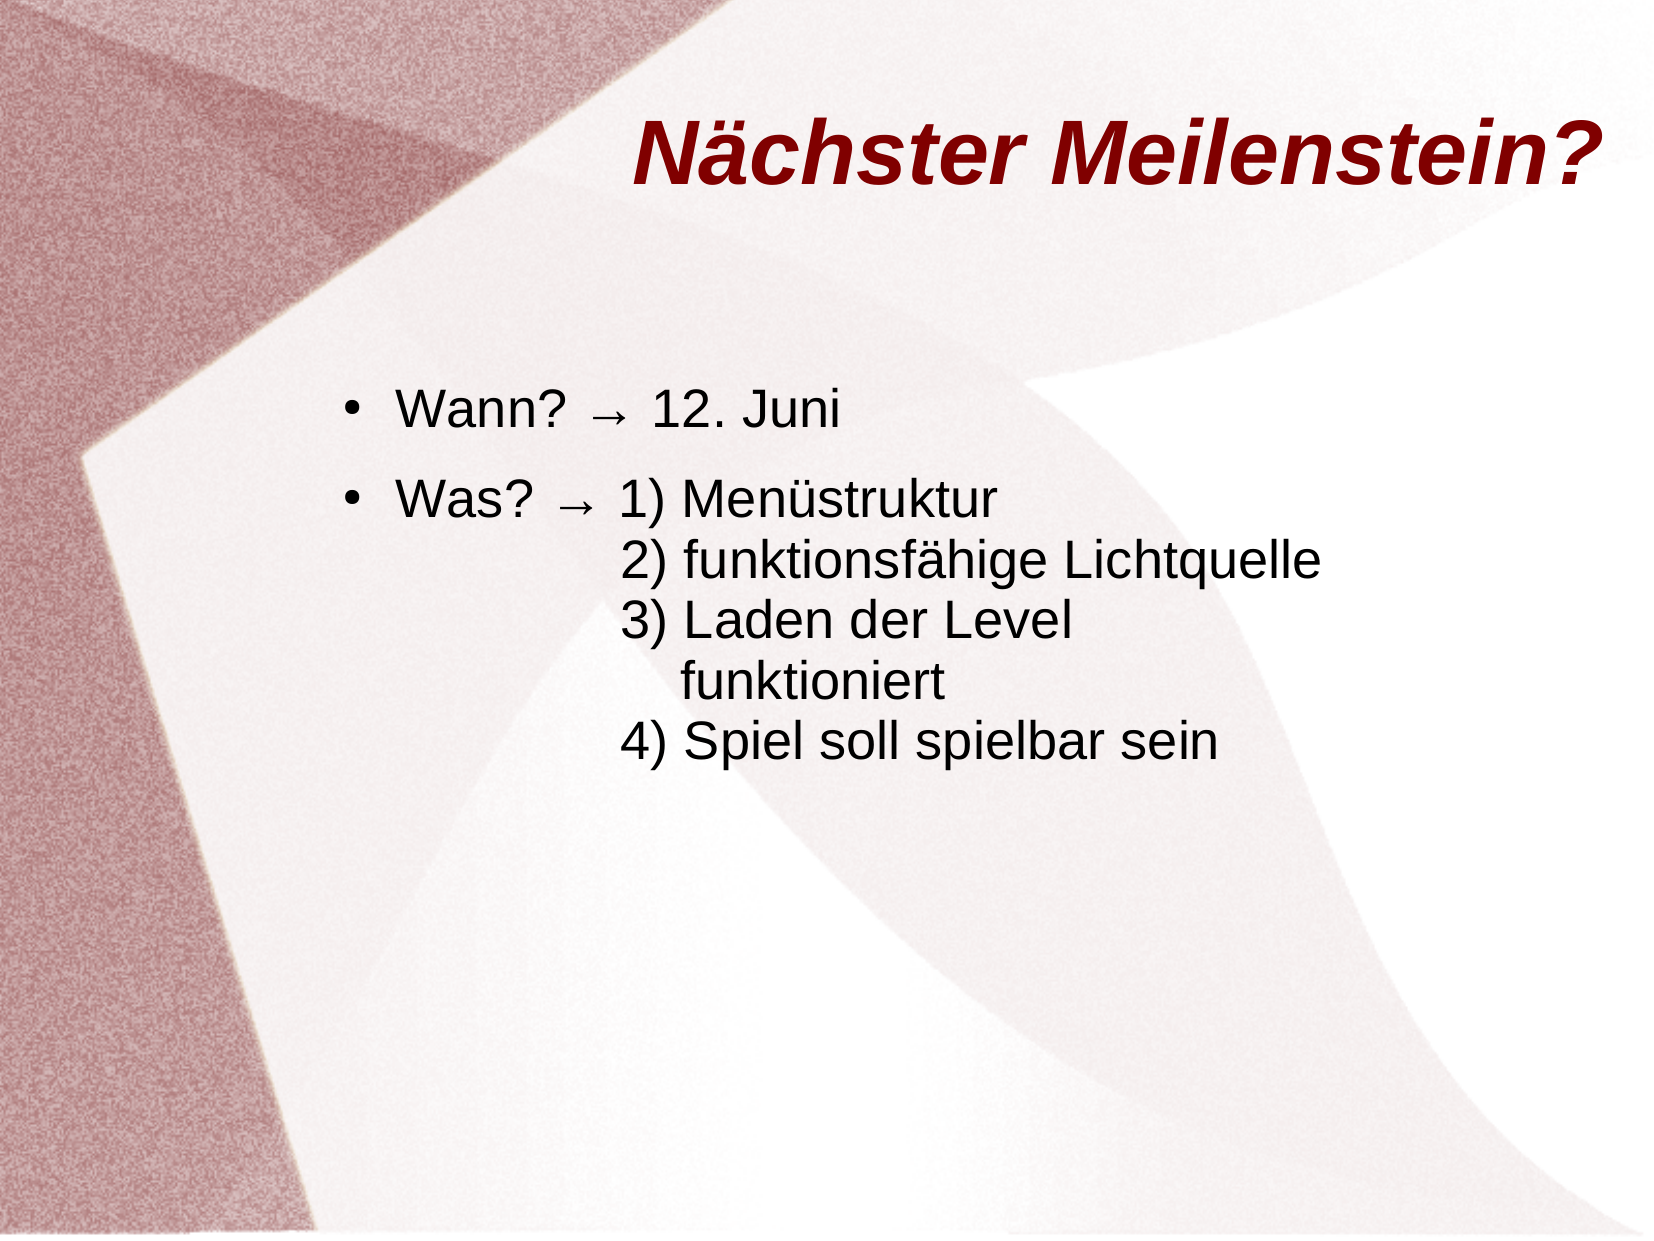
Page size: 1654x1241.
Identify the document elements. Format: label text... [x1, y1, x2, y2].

picture [0, 0, 1654, 1241]
title Nächster Meilenstein? [596, 49, 1607, 257]
list Wann? → 12. Juni Was? → 1) Menüstruktur 2) funktionsfähige Lichtquelle 3) Laden der Level funktioniert 4) Spiel soll spielbar sein [324, 378, 1601, 1004]
